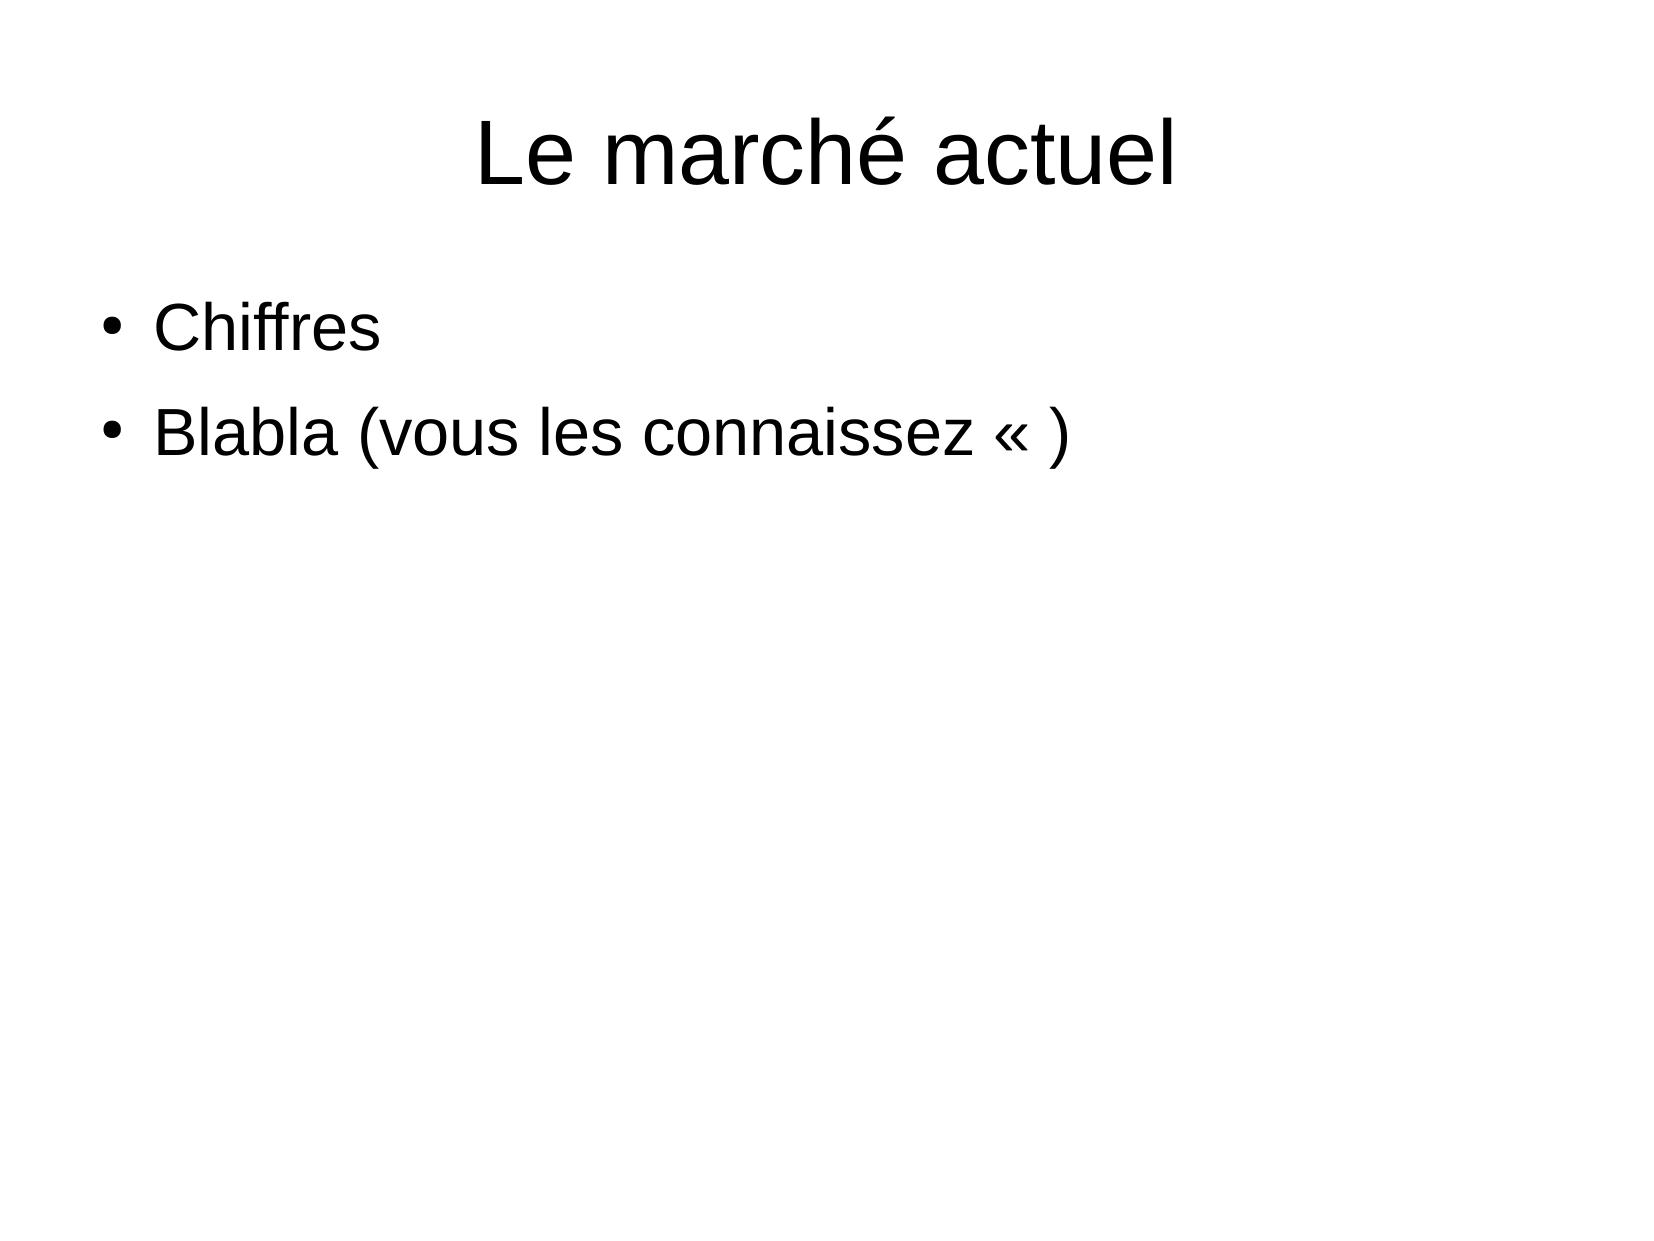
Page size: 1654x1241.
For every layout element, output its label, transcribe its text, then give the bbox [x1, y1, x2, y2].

list Chiffres Blabla (vous les connaissez « ) [82, 290, 1571, 1010]
title Le marché actuel [82, 49, 1571, 257]
